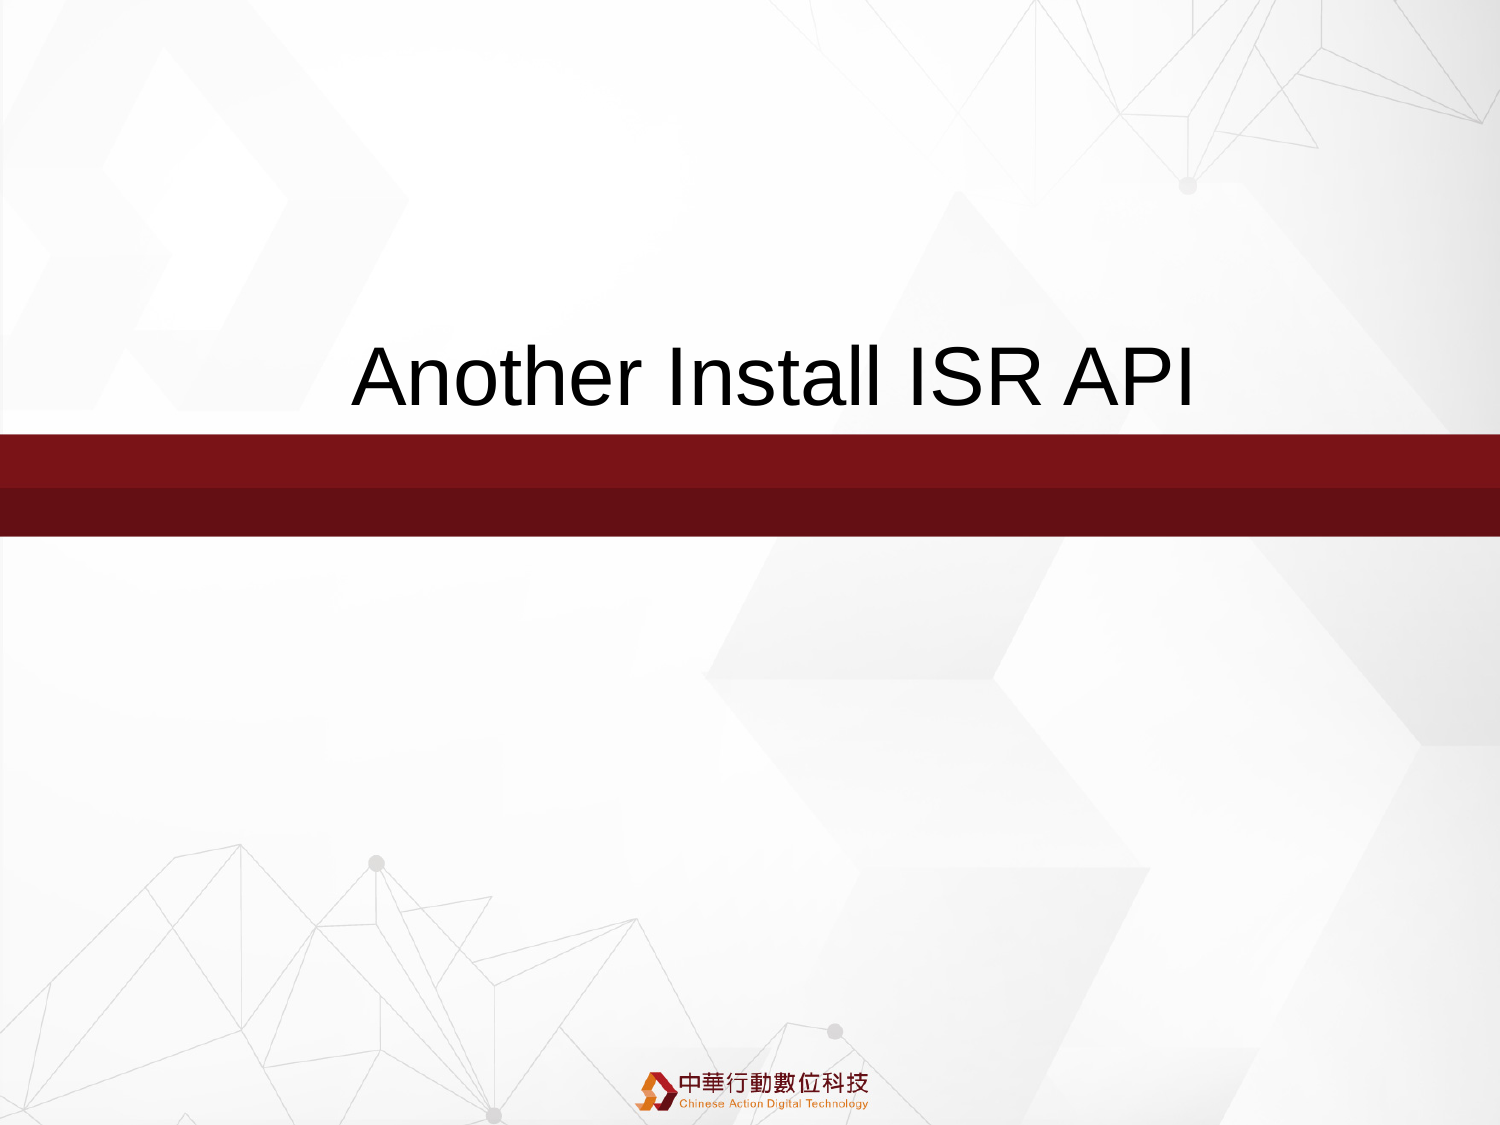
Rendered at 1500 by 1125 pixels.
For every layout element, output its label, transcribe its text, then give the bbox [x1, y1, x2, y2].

picture [0, 0, 1500, 1125]
title Another Install ISR API [149, 314, 1401, 603]
